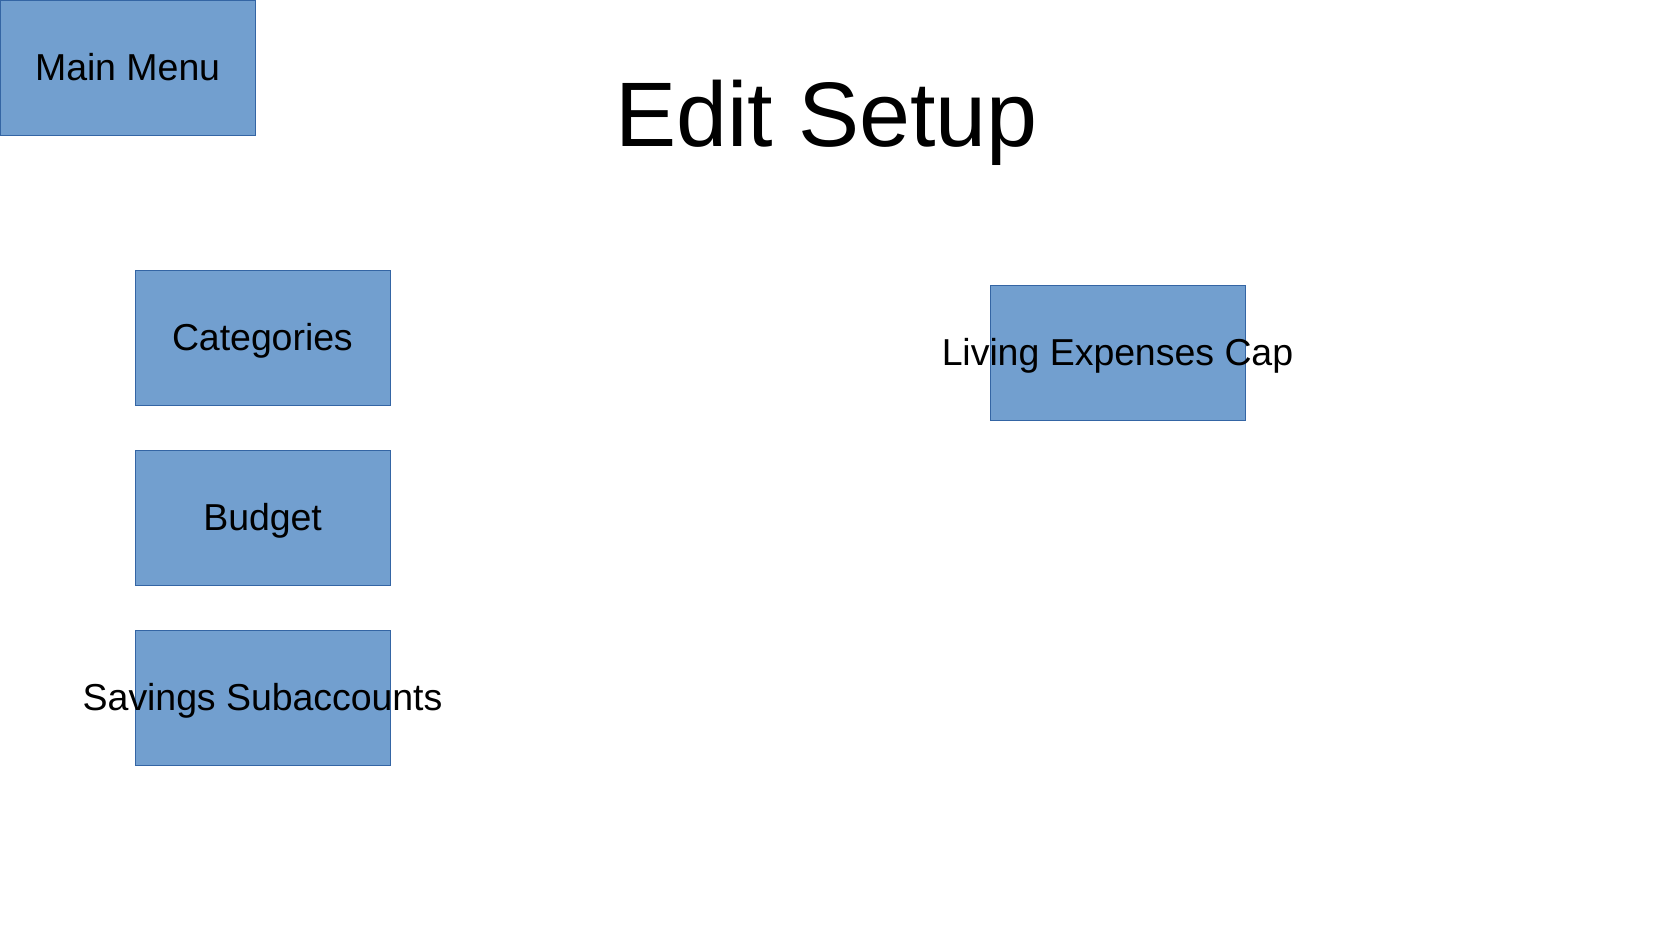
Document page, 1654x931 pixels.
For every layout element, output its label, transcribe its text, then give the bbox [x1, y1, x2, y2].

title Edit Setup [82, 37, 1571, 193]
text_box Savings Subaccounts [135, 630, 391, 766]
text_box Living Expenses Cap [990, 285, 1246, 421]
text_box Main Menu [0, 0, 256, 136]
text_box Budget [135, 450, 391, 586]
text_box Categories [135, 270, 391, 406]
